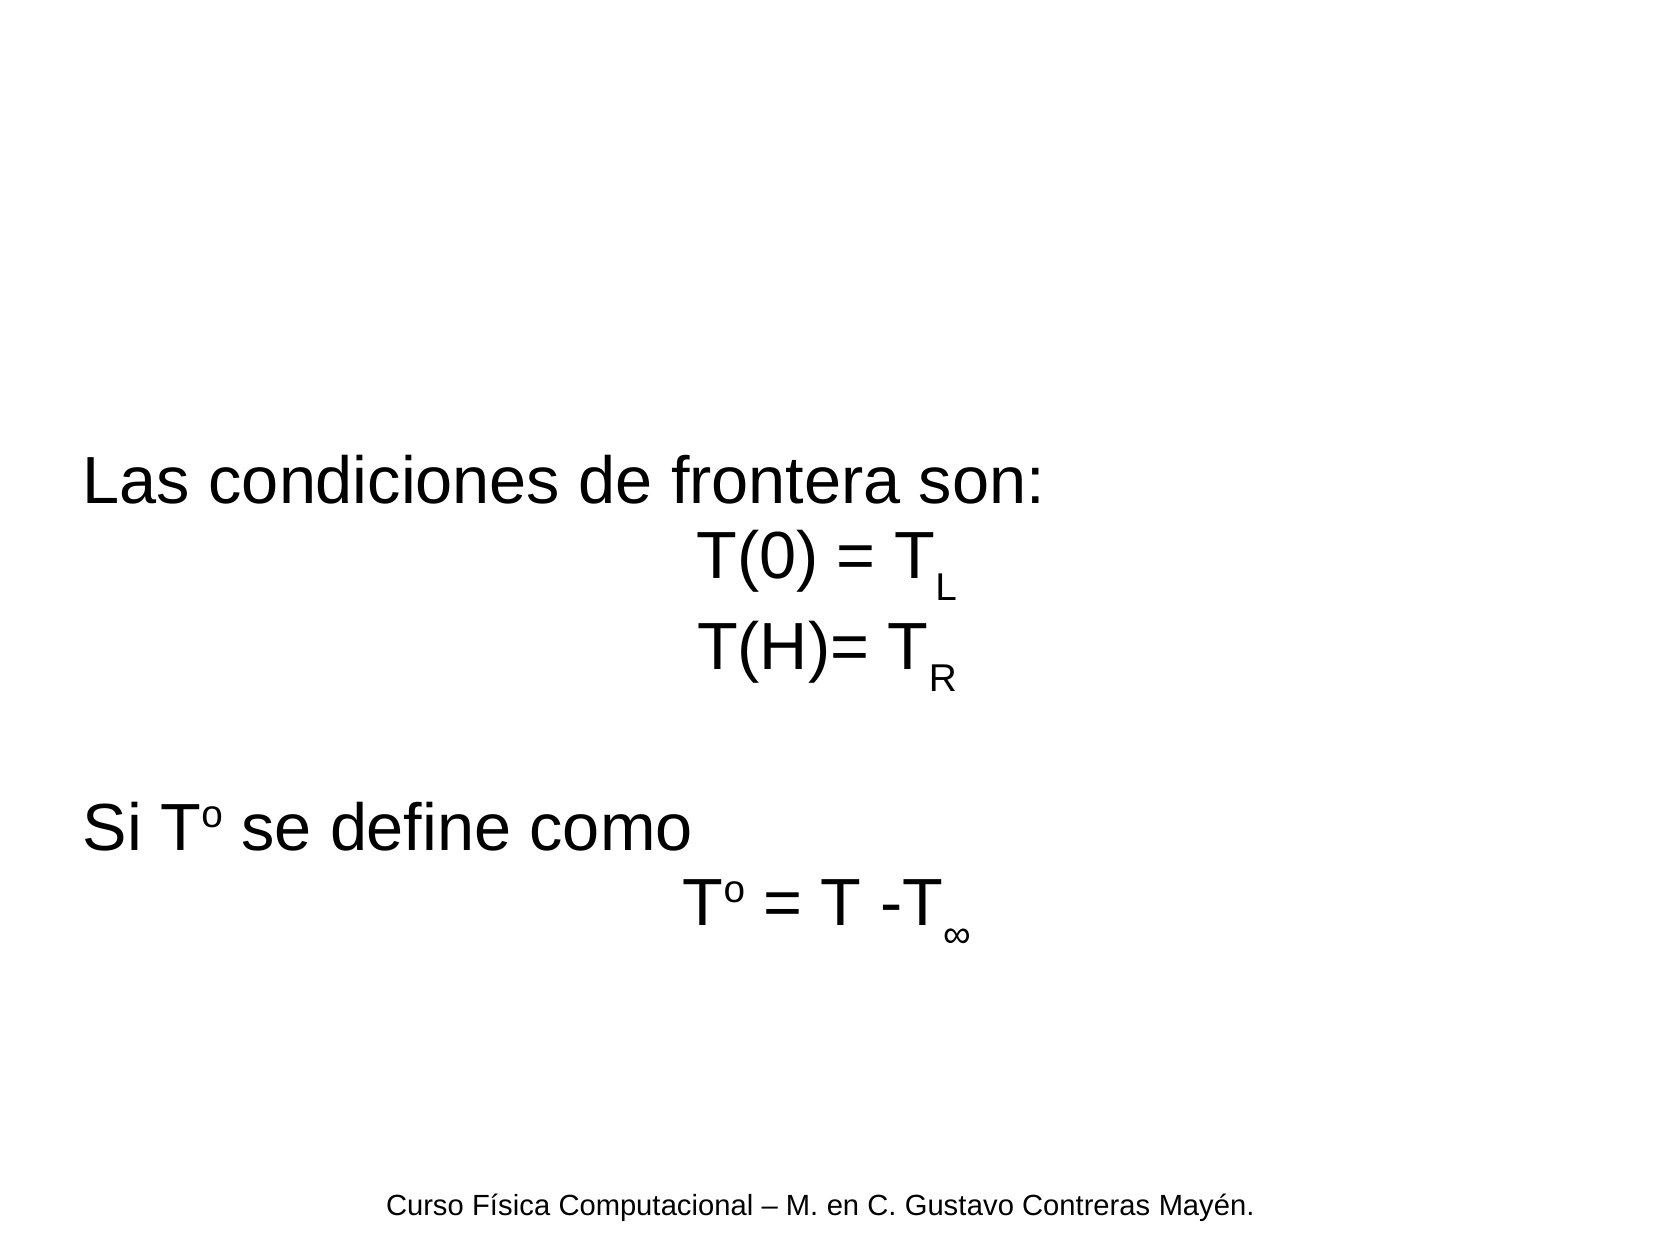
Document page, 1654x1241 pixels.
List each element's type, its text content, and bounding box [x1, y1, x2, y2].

subtitle Las condiciones de frontera son: T(0) = TL T(H)= TR Si To se define como To = T -T∞ [82, 290, 1571, 1109]
